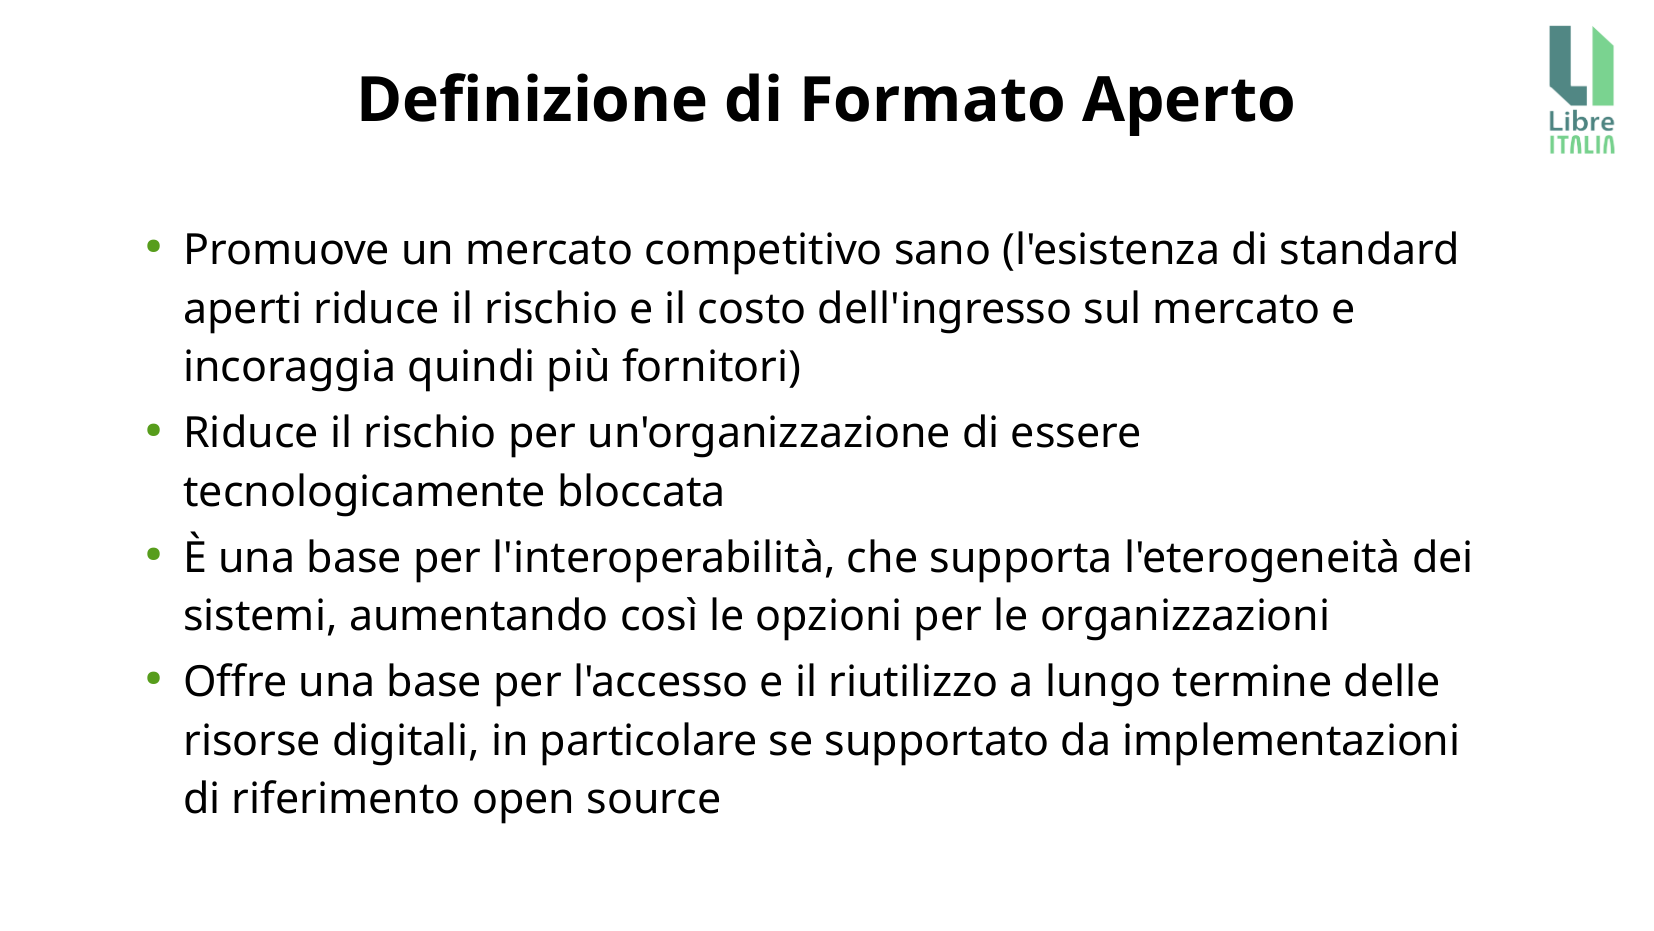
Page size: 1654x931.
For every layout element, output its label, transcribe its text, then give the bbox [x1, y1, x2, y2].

title Definizione di Formato Aperto [129, 44, 1525, 151]
list Promuove un mercato competitivo sano (l'esistenza di standard aperti riduce il rischio e il costo dell'ingresso sul mercato e incoraggia quindi più fornitori) Riduce il rischio per un'organizzazione di essere tecnologicamente bloccata È una base per l'interoperabilità, che supporta l'eterogeneità dei sistemi, aumentando così le opzioni per le organizzazioni Offre una base per l'accesso e il riutilizzo a lungo termine delle risorse digitali, in particolare se supportato da implementazioni di riferimento open source [129, 218, 1477, 839]
picture [1529, 23, 1632, 158]
